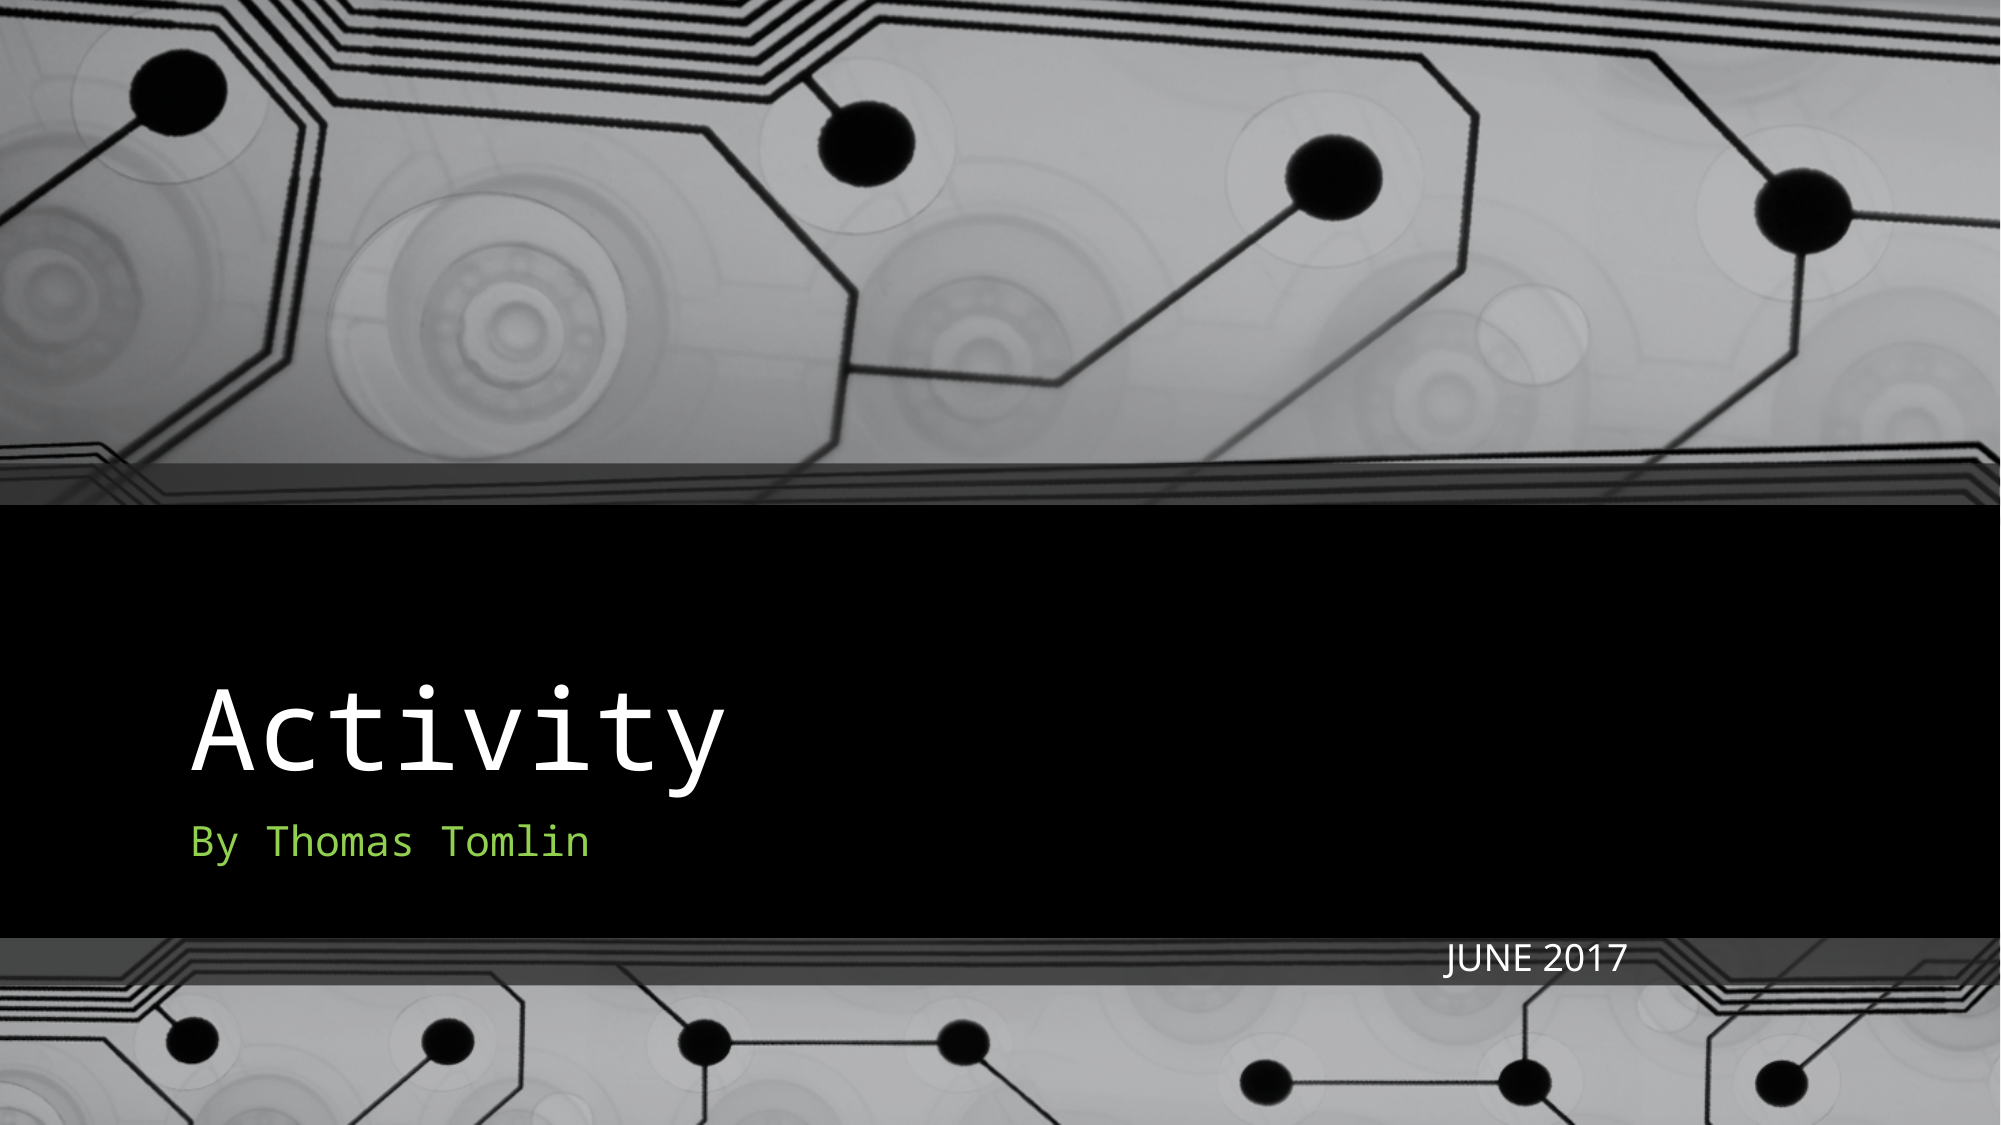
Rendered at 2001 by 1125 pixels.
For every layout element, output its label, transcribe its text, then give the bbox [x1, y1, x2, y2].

subtitle By Thomas Tomlin [174, 812, 1825, 925]
title Activity [174, 519, 1825, 801]
text_box JUNE 2017 [1431, 926, 1821, 988]
